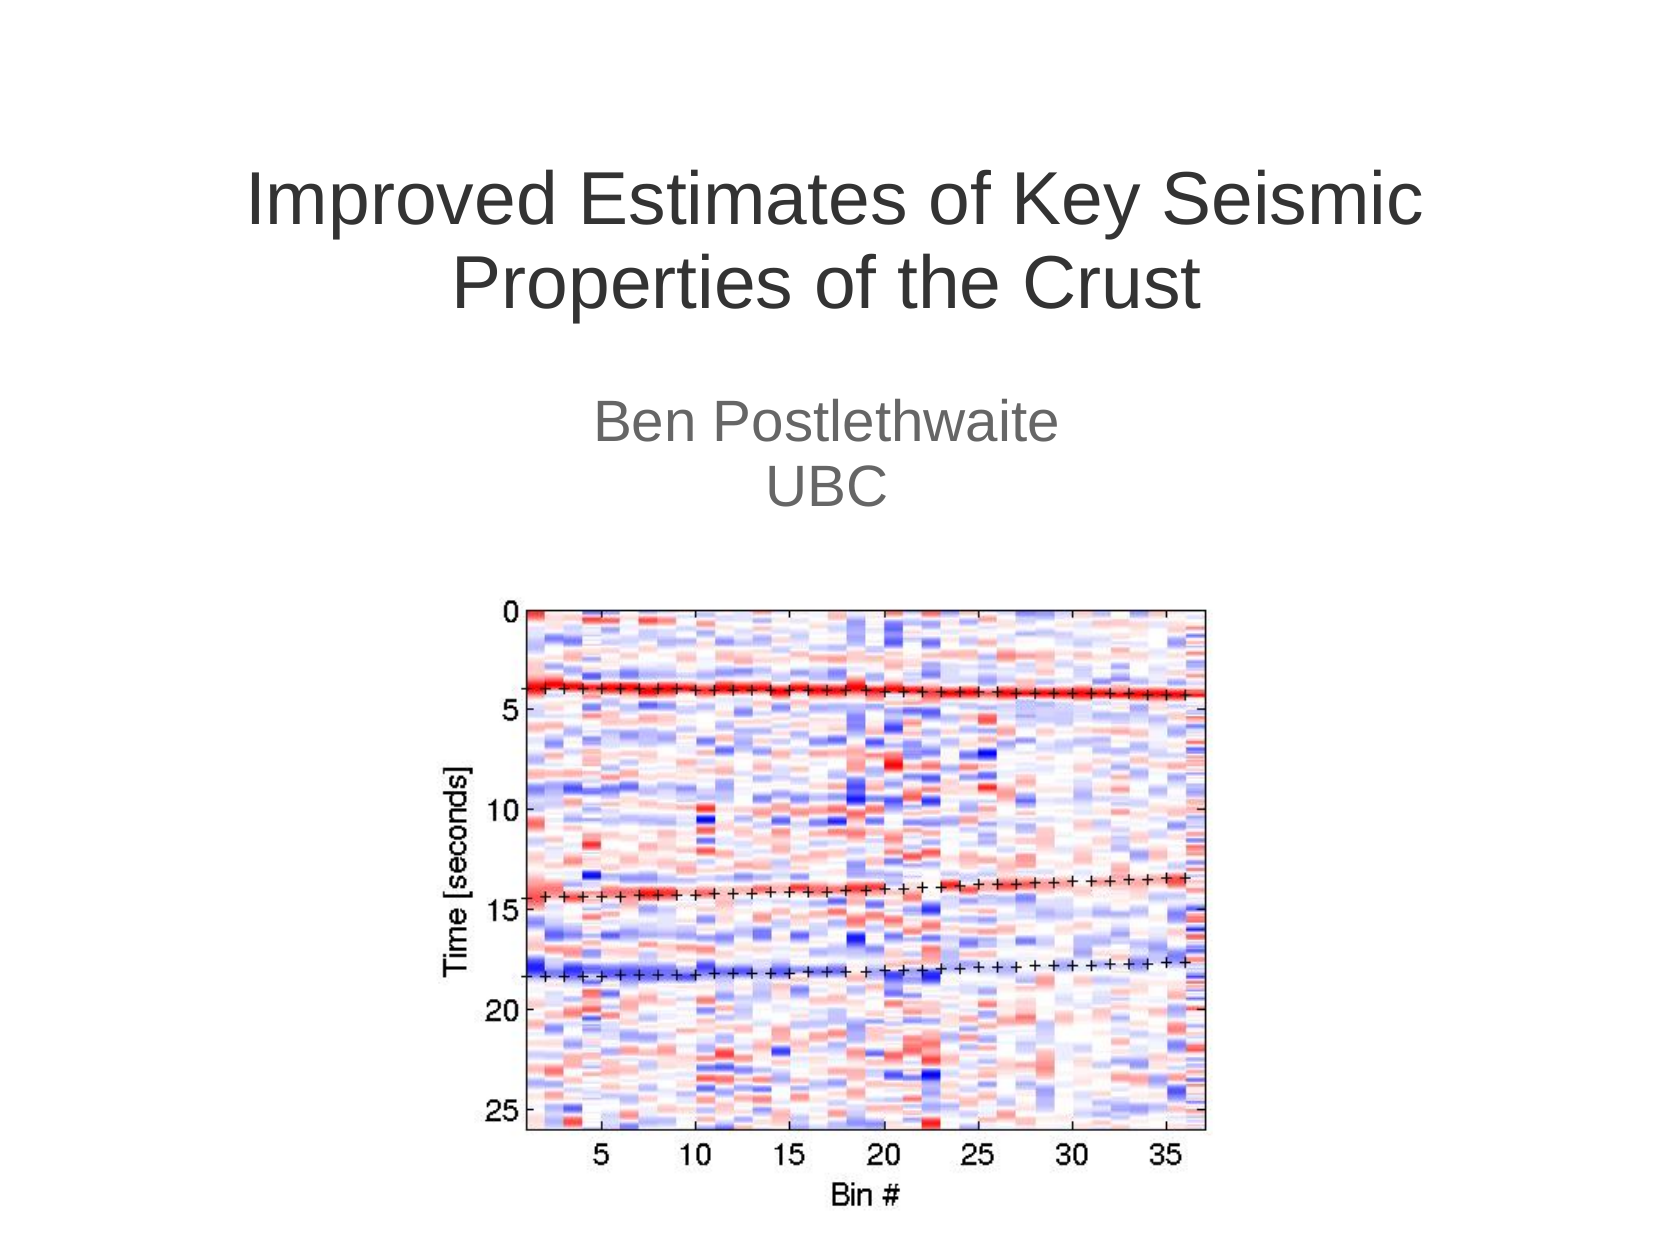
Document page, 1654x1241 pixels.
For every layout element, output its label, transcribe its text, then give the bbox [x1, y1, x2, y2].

title Improved Estimates of Key Seismic Properties of the Crust Ben Postlethwaite UBC [82, 49, 1571, 626]
picture [412, 560, 1288, 1217]
